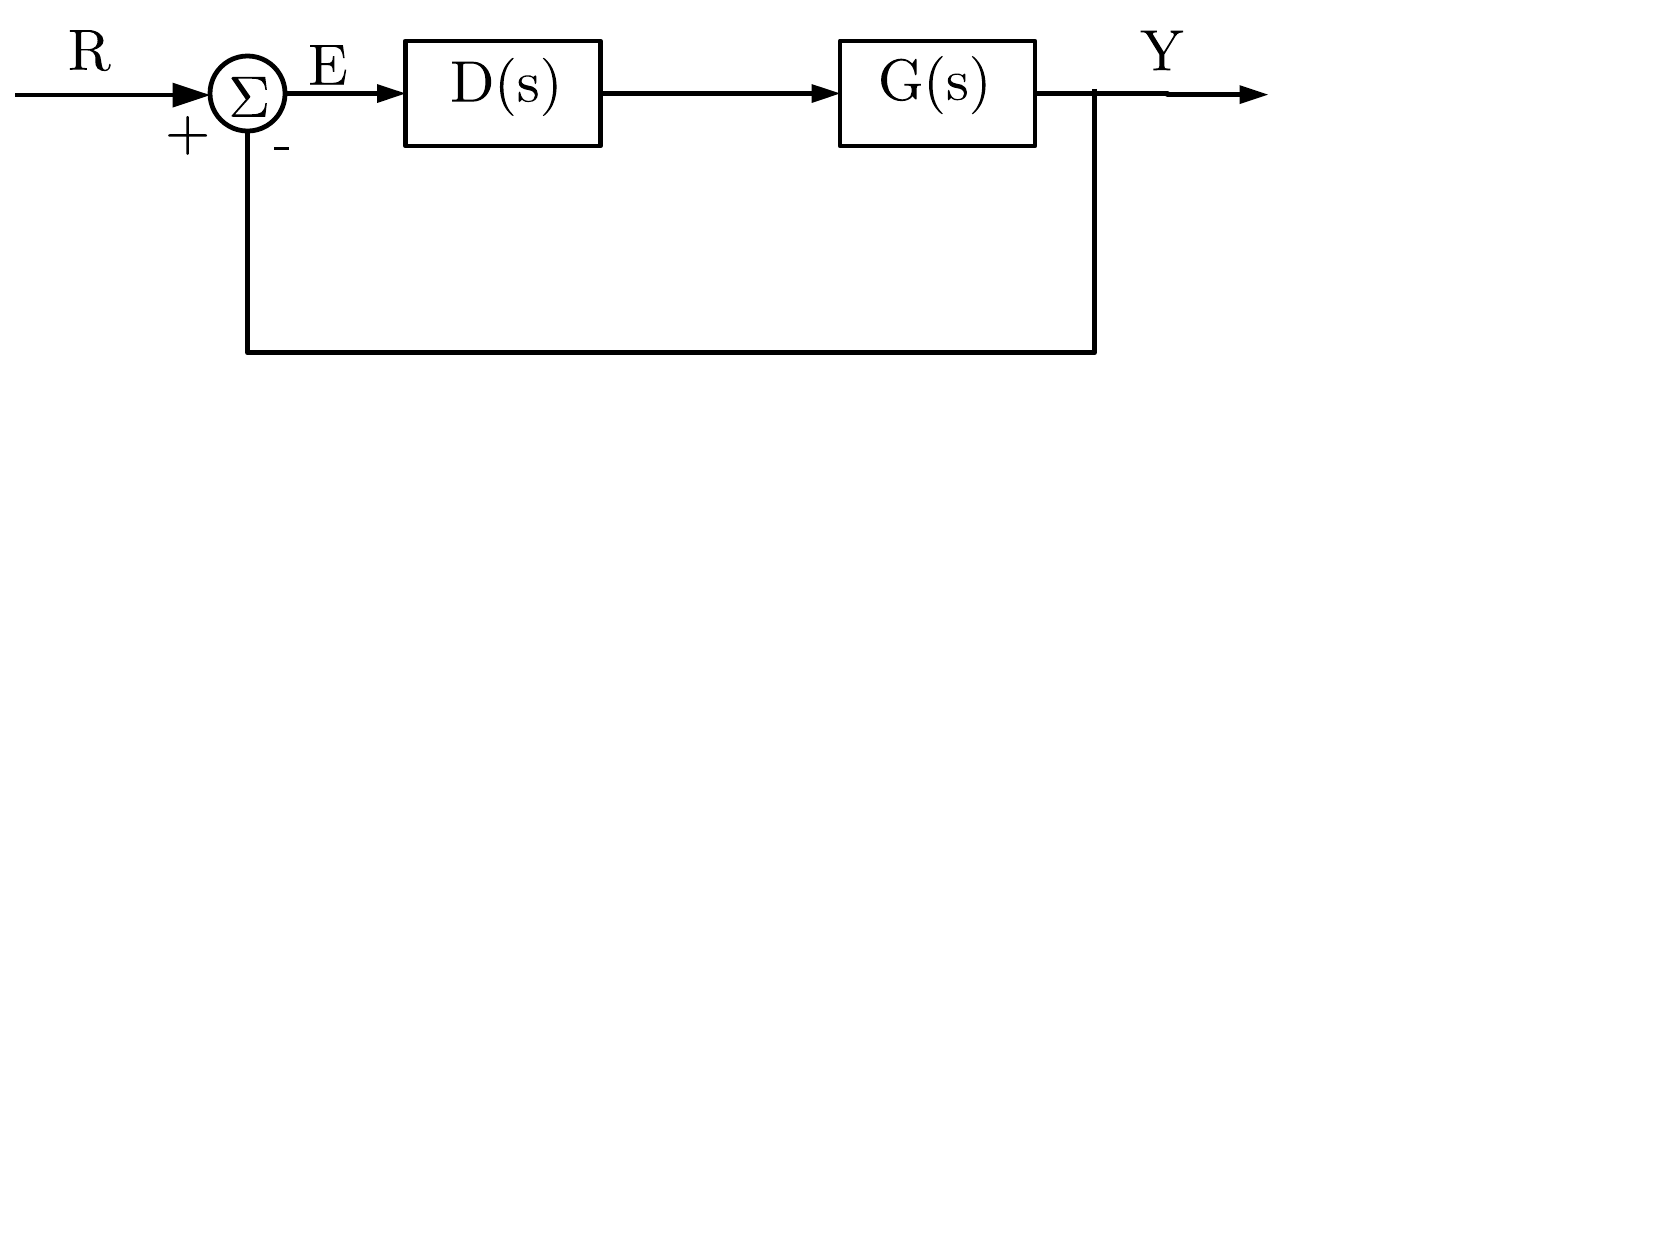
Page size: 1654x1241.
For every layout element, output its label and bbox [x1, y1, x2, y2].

text_box [67, 30, 111, 72]
text_box [308, 45, 348, 85]
text_box [272, 135, 293, 161]
text_box [164, 115, 211, 155]
text_box [1140, 30, 1186, 71]
text_box [840, 40, 1036, 146]
text_box [210, 55, 285, 131]
text_box [405, 40, 601, 146]
